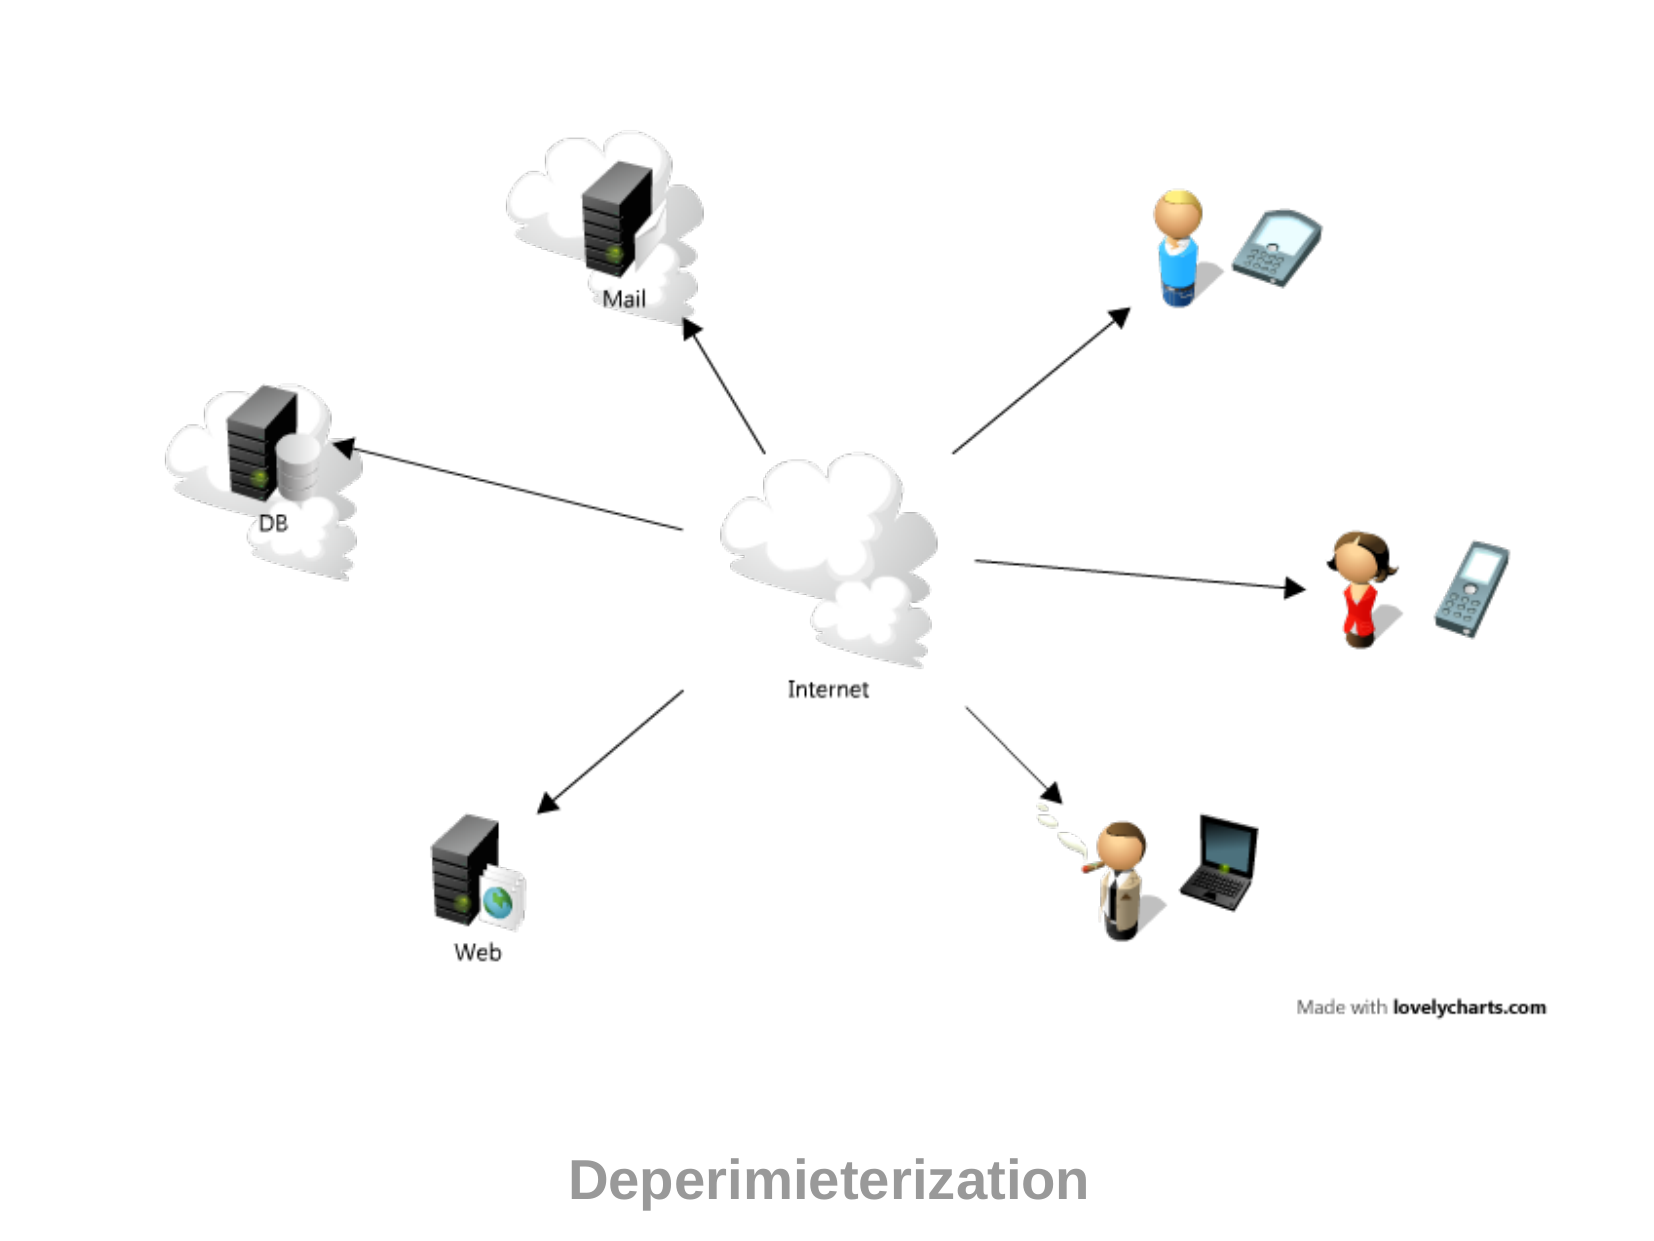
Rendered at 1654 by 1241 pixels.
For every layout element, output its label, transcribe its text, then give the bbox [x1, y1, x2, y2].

picture [123, 88, 1565, 1024]
text_box Deperimieterization [568, 1151, 1091, 1212]
